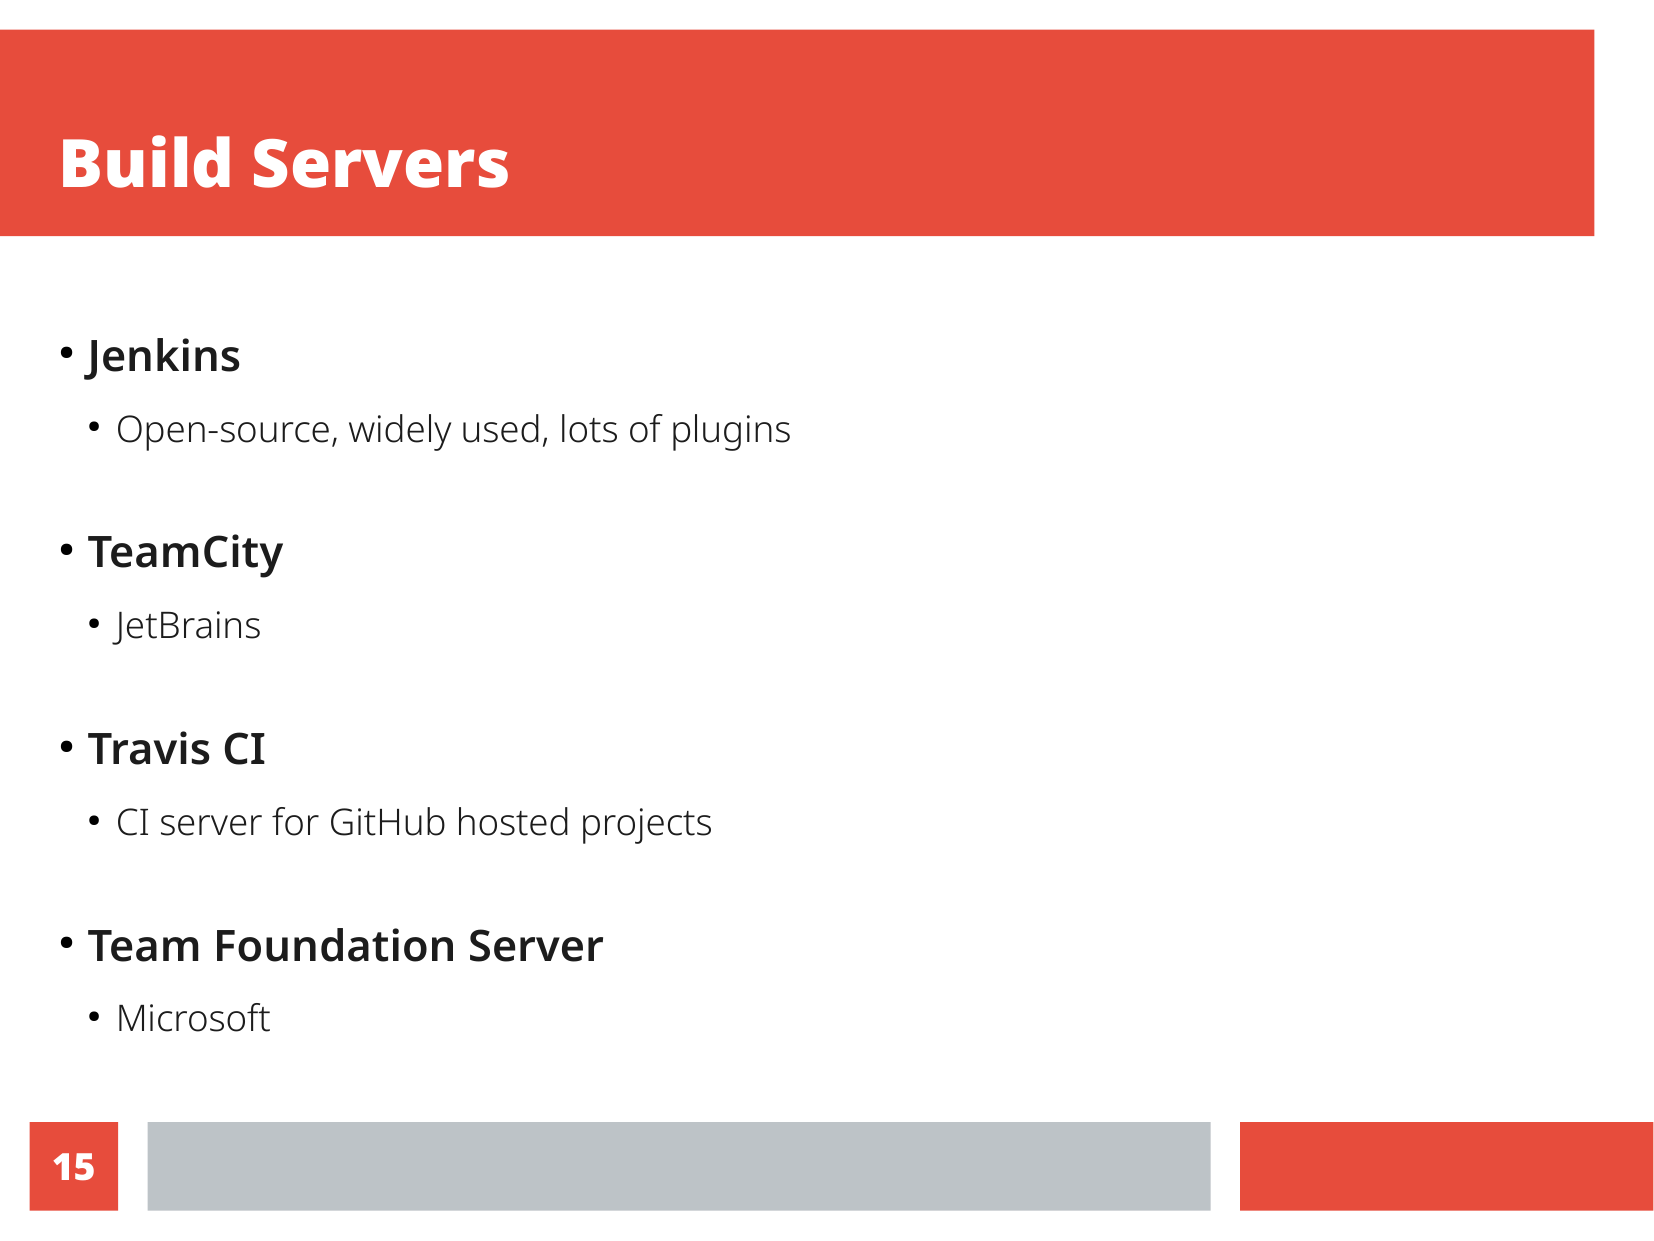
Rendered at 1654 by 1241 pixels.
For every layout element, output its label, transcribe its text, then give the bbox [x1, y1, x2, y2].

list Jenkins Open-source, widely used, lots of plugins TeamCity JetBrains Travis CI CI server for GitHub hosted projects Team Foundation Server Microsoft [59, 324, 1565, 1093]
title Build Servers [59, 59, 1595, 207]
